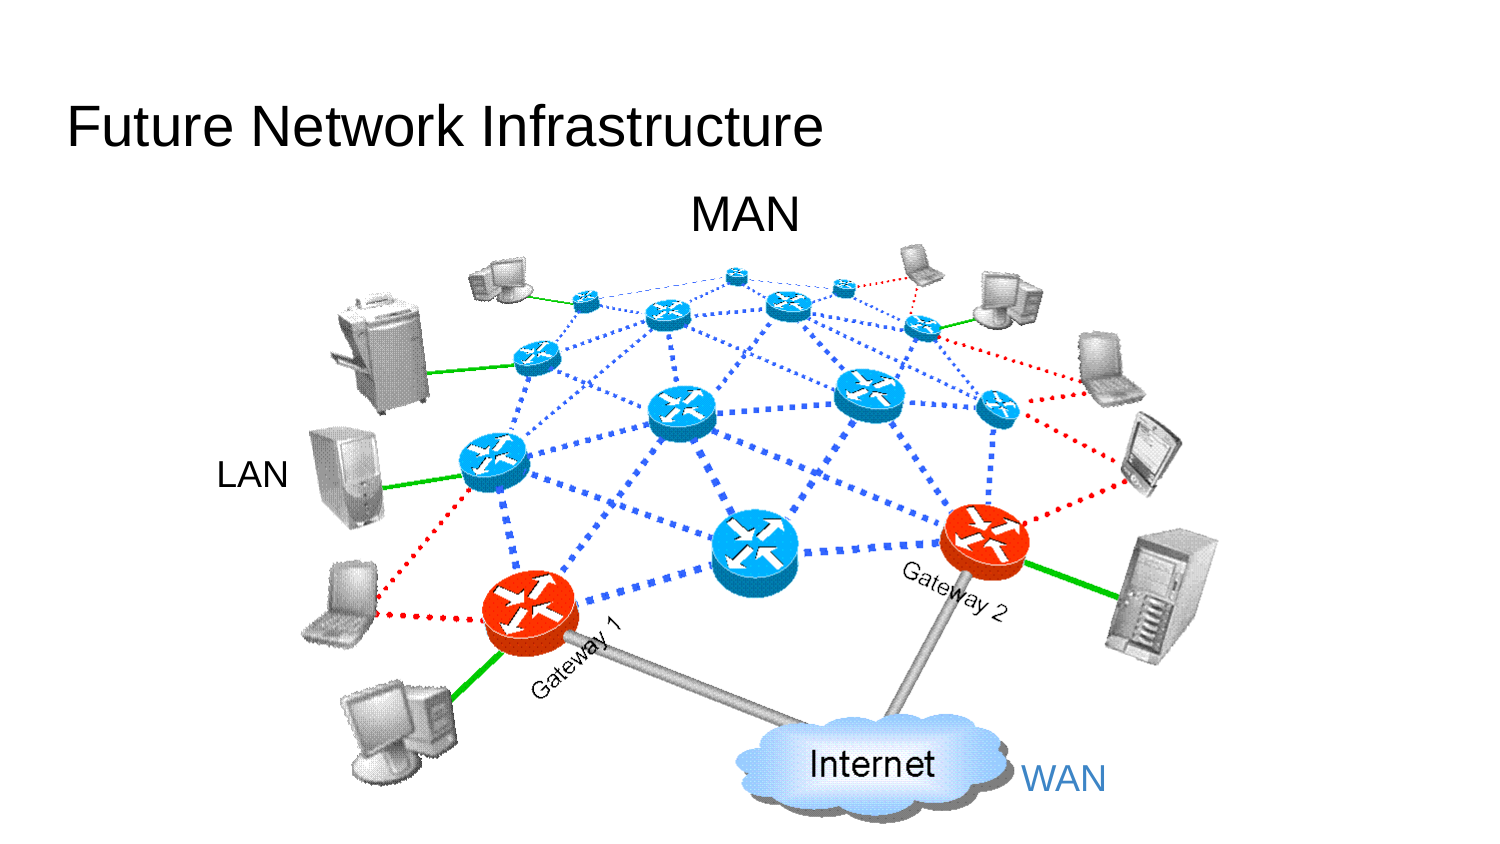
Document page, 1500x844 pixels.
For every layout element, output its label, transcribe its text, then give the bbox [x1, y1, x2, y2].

list MAN [675, 166, 1337, 261]
picture [284, 229, 1272, 844]
title Future Network Infrastructure [51, 72, 1449, 167]
list WAN [1006, 738, 1218, 833]
list LAN [201, 435, 378, 530]
